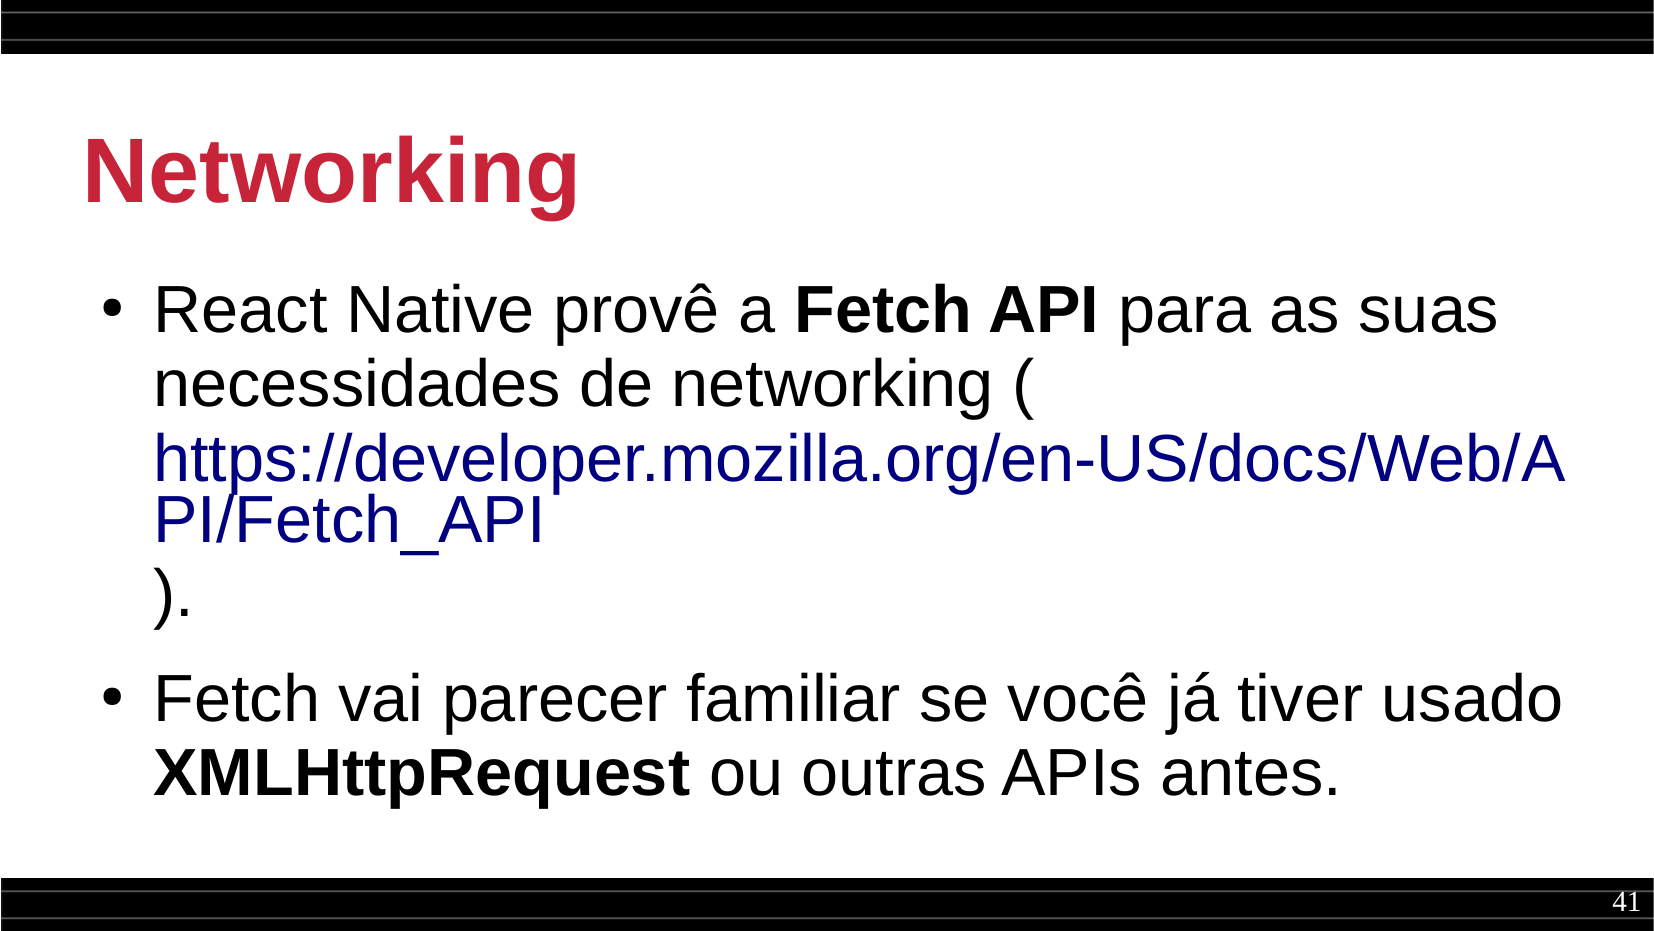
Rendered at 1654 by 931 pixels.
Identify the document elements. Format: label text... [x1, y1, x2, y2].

picture [1, 0, 1654, 54]
list React Native provê a Fetch API para as suas necessidades de networking (https://developer.mozilla.org/en-US/docs/Web/API/Fetch_API). Fetch vai parecer familiar se você já tiver usado XMLHttpRequest ou outras APIs antes. [82, 271, 1571, 758]
title Networking [82, 92, 1571, 249]
picture [1, 878, 1654, 931]
